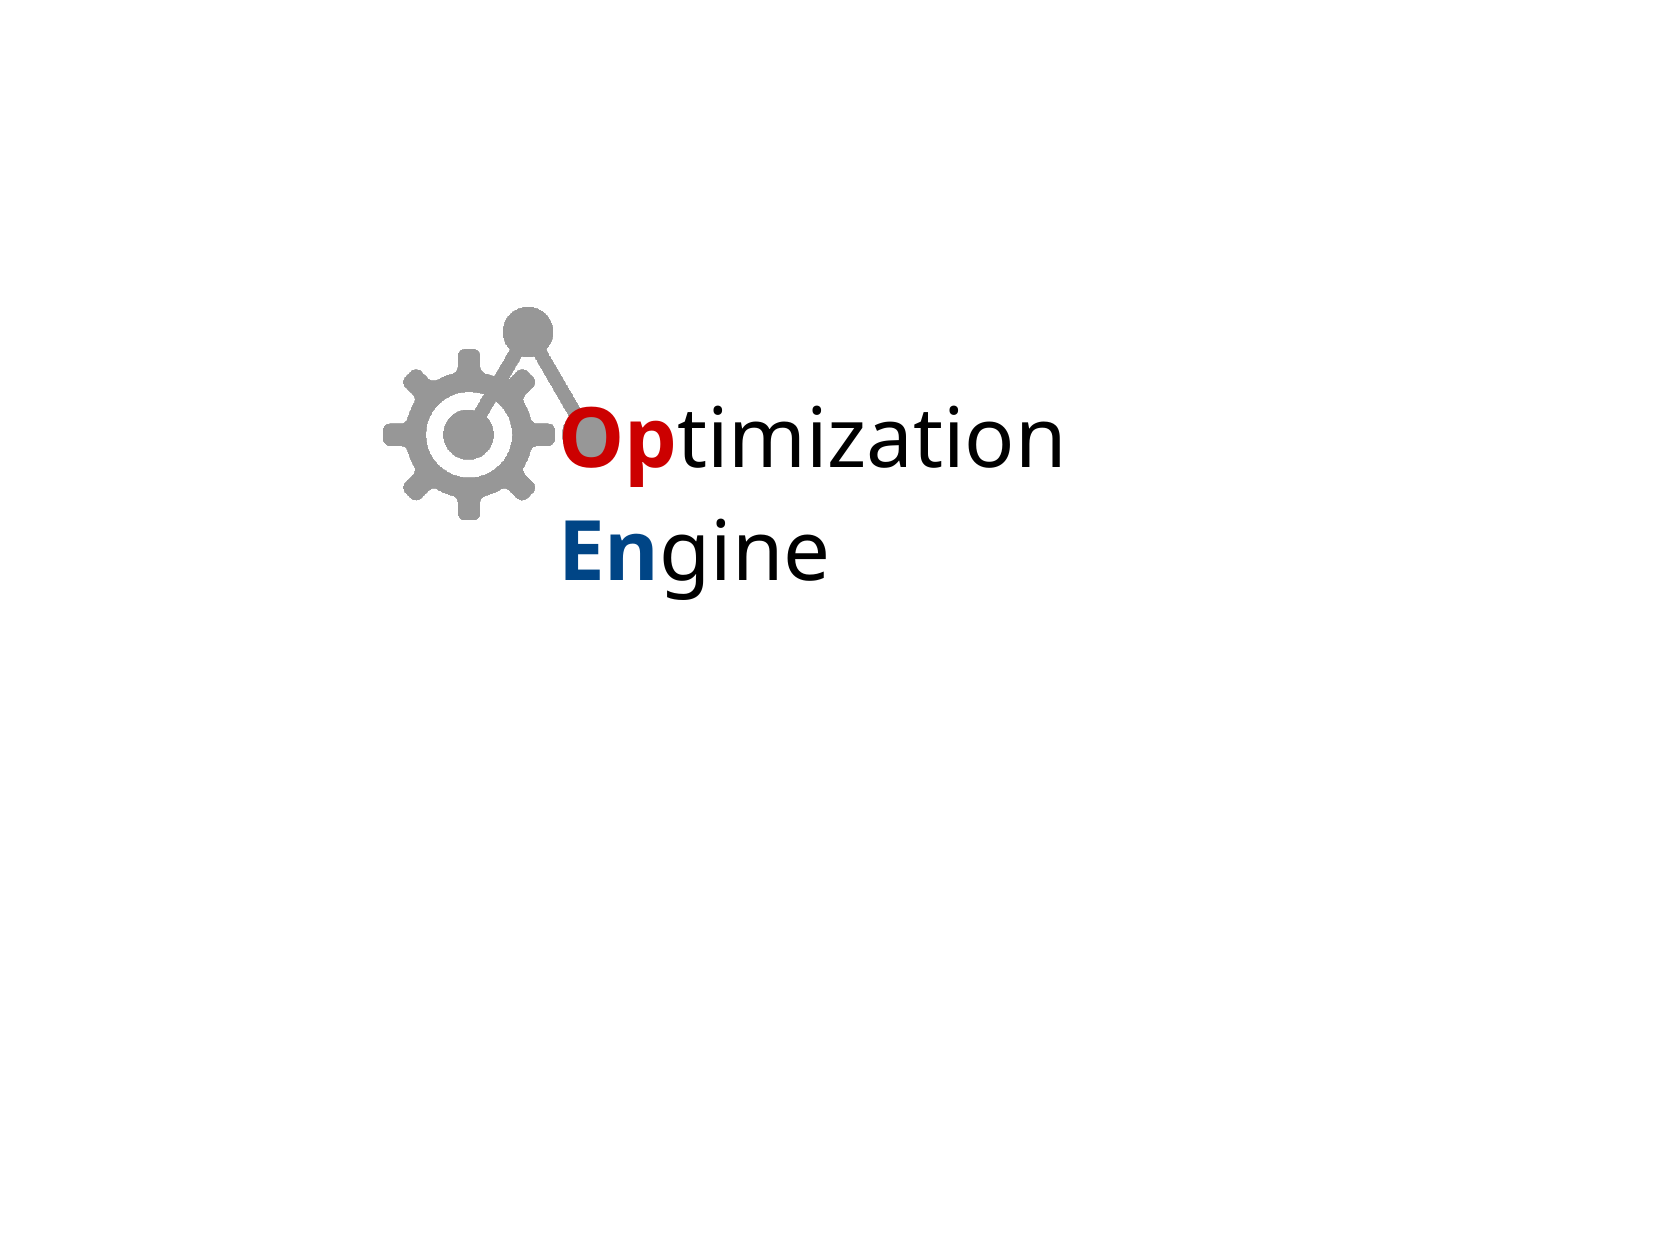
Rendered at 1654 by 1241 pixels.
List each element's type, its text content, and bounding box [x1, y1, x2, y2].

picture [383, 307, 612, 520]
text_box Optimization Engine [543, 370, 1078, 613]
